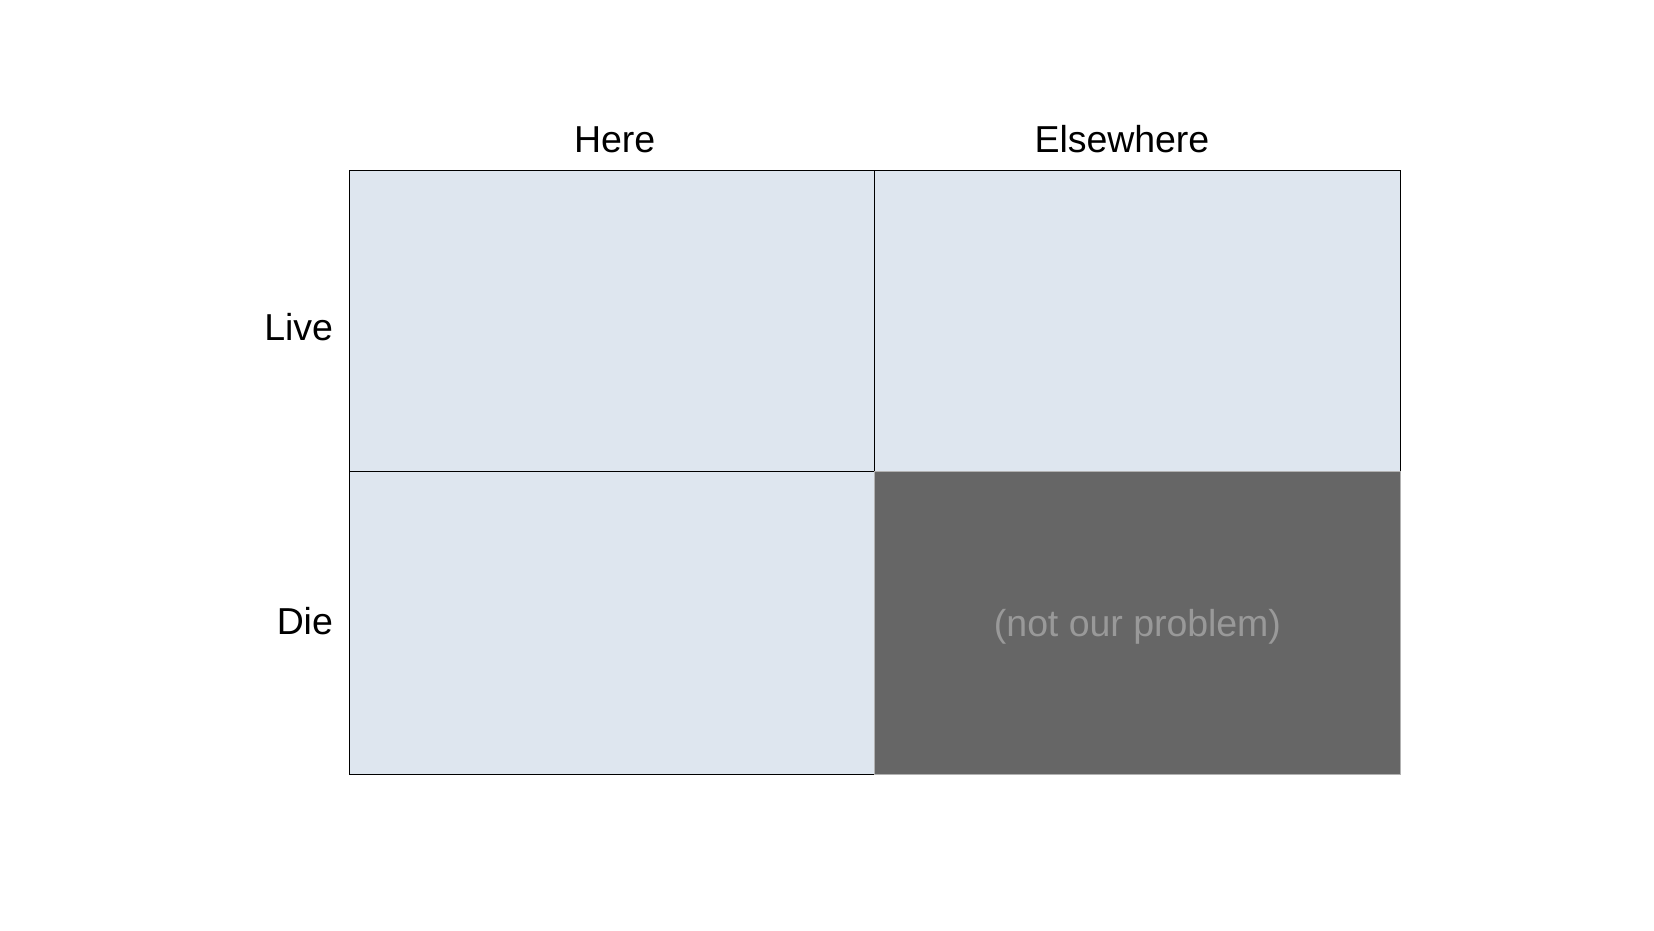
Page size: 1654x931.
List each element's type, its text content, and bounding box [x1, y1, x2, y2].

text_box Here Elsewhere [559, 110, 1228, 168]
text_box Live Die [249, 299, 348, 650]
text_box (not our problem) [874, 471, 1401, 775]
text_box [349, 170, 1401, 775]
